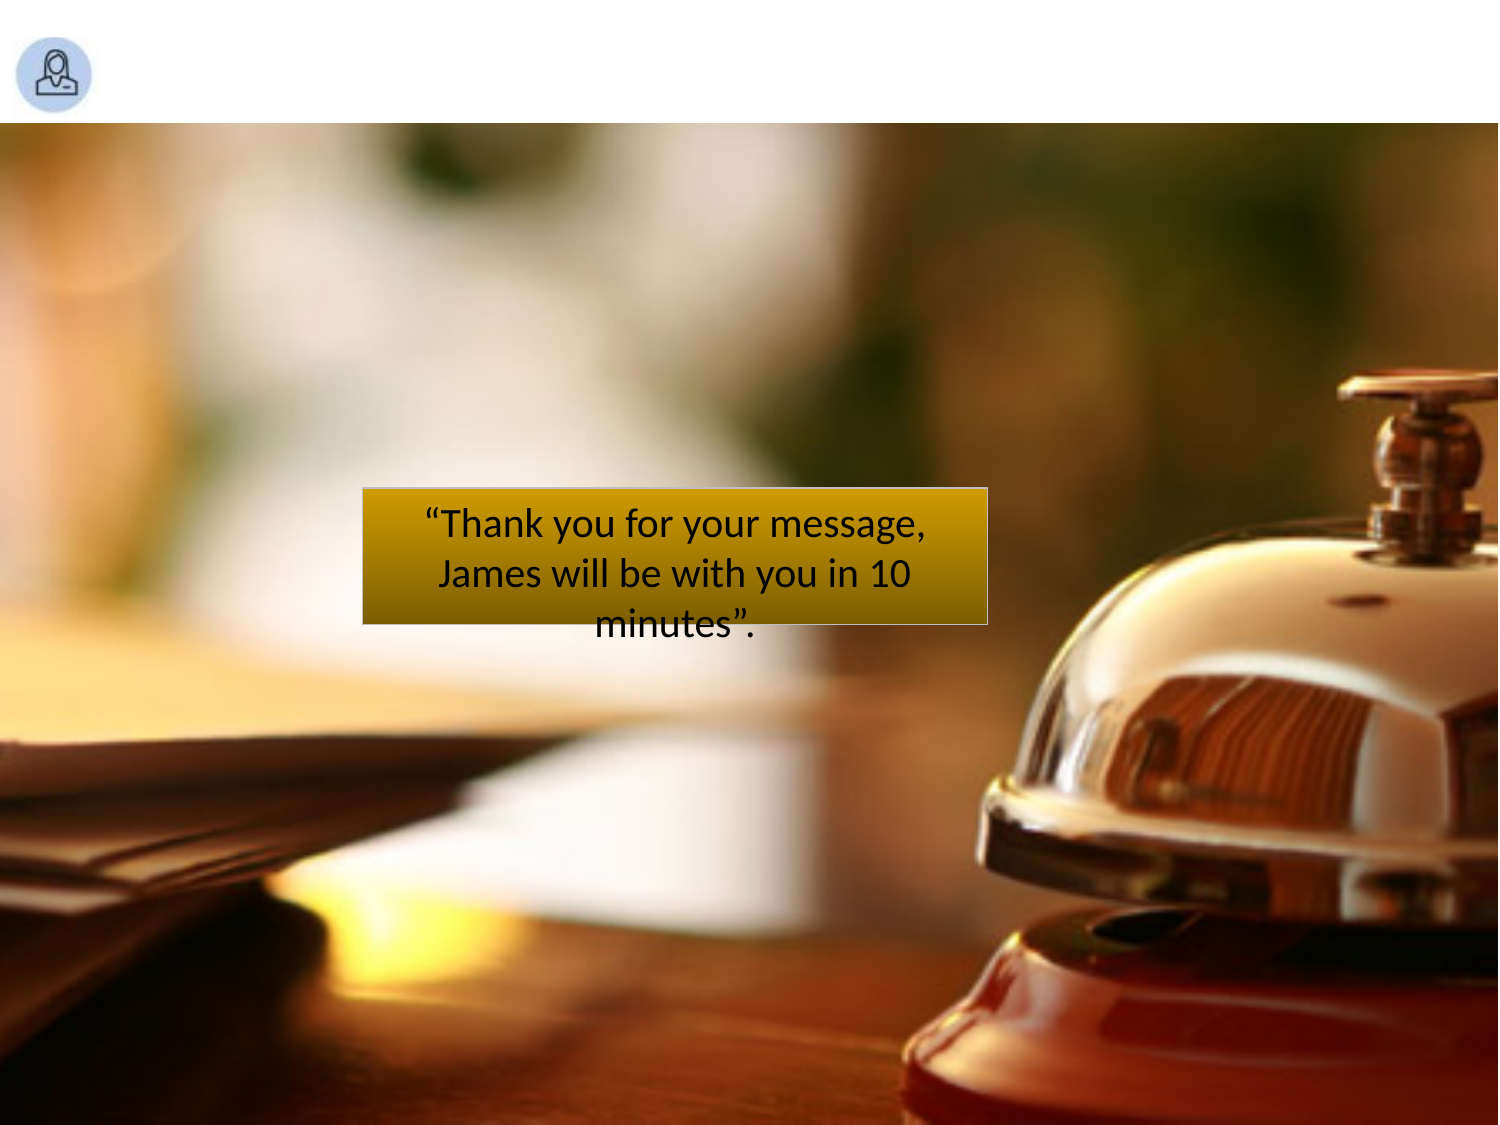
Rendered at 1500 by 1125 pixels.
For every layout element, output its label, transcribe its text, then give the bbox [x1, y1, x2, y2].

picture [0, 123, 1498, 1125]
picture [12, 37, 100, 118]
text_box “Thank you for your message, James will be with you in 10 minutes”. [362, 488, 988, 625]
